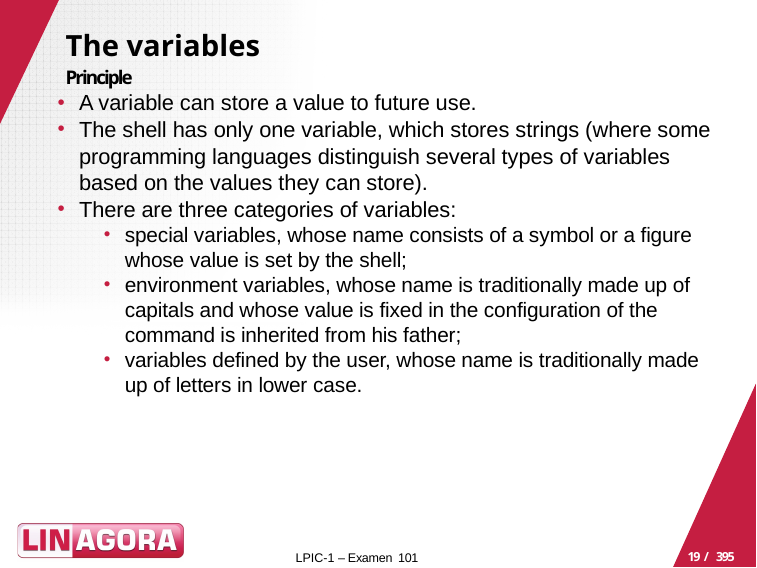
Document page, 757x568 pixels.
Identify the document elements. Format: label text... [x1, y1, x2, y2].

text_box [17, 520, 184, 562]
text_box LPIC-1 – Examen 101 [293, 549, 420, 568]
text_box Principle A variable can store a value to future use. The shell has only one variable, which stores strings (where some programming languages distinguish several types of variables based on the values they can store). There are three categories of variables: special variables, whose name consists of a symbol or a figure whose value is set by the shell; environment variables, whose name is traditionally made up of capitals and whose value is fixed in the configuration of the command is inherited from his father; variables defined by the user, whose name is traditionally made up of letters in lower case. [55, 65, 726, 498]
text_box <number> / 395 [683, 549, 747, 568]
text_box The variables [63, 26, 697, 65]
picture [0, 0, 352, 352]
